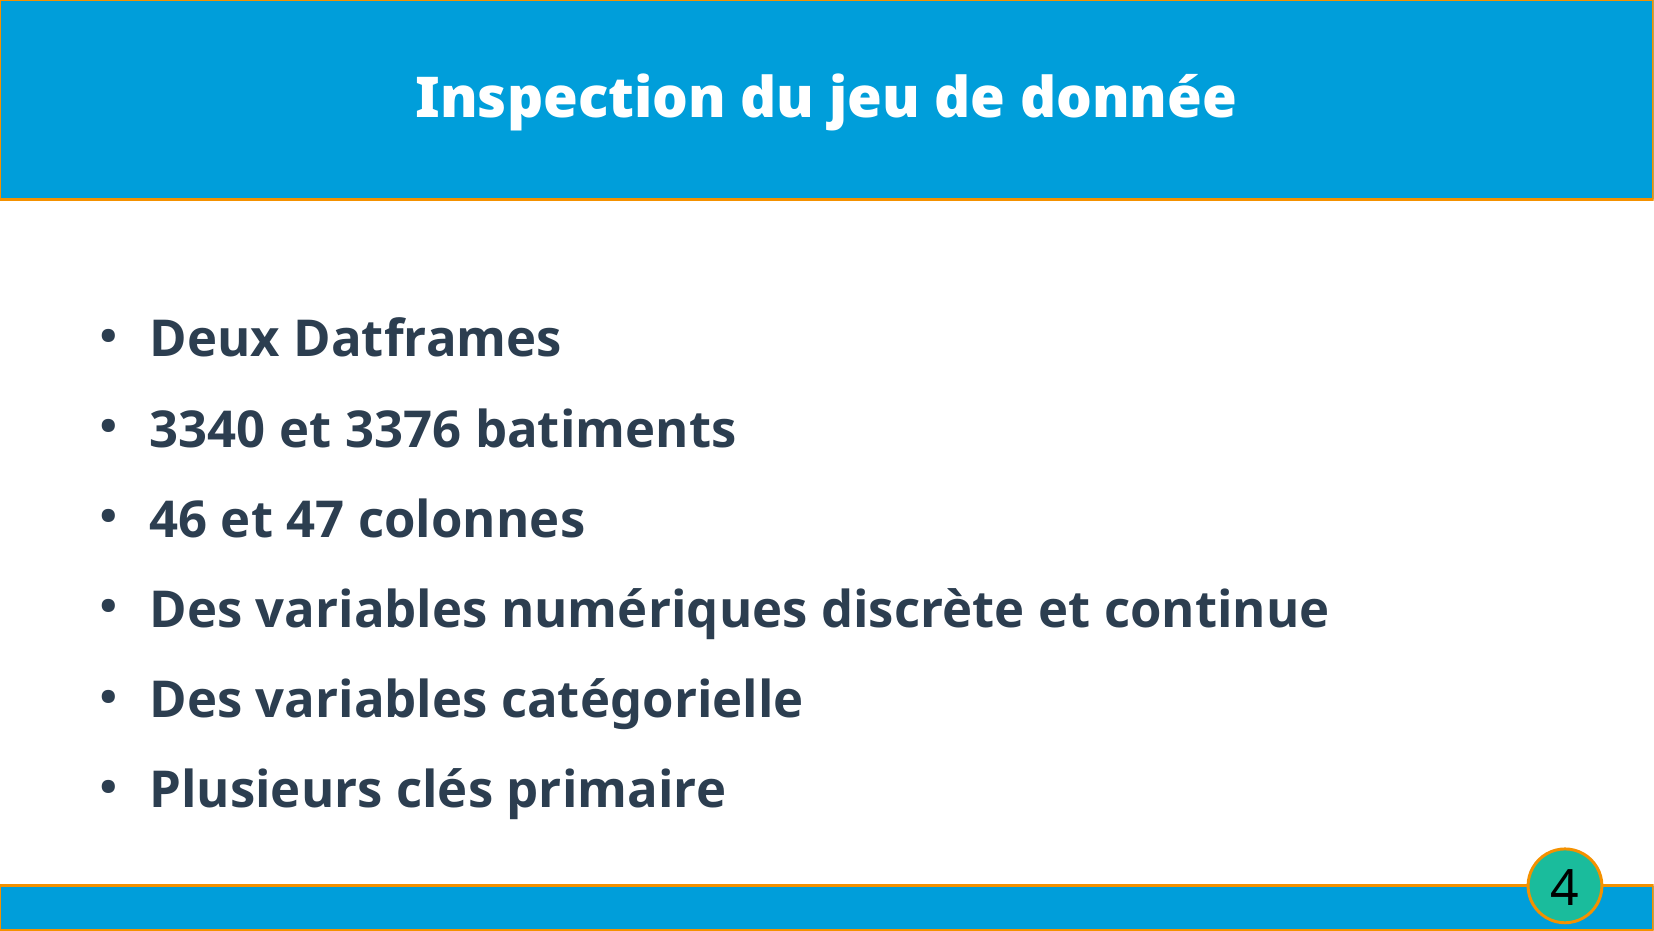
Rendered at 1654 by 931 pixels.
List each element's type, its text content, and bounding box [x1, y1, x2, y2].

list Deux Datframes 3340 et 3376 batiments 46 et 47 colonnes Des variables numériques discrète et continue Des variables catégorielle Plusieurs clés primaire [82, 217, 1565, 827]
title Inspection du jeu de donnée [59, 37, 1595, 155]
